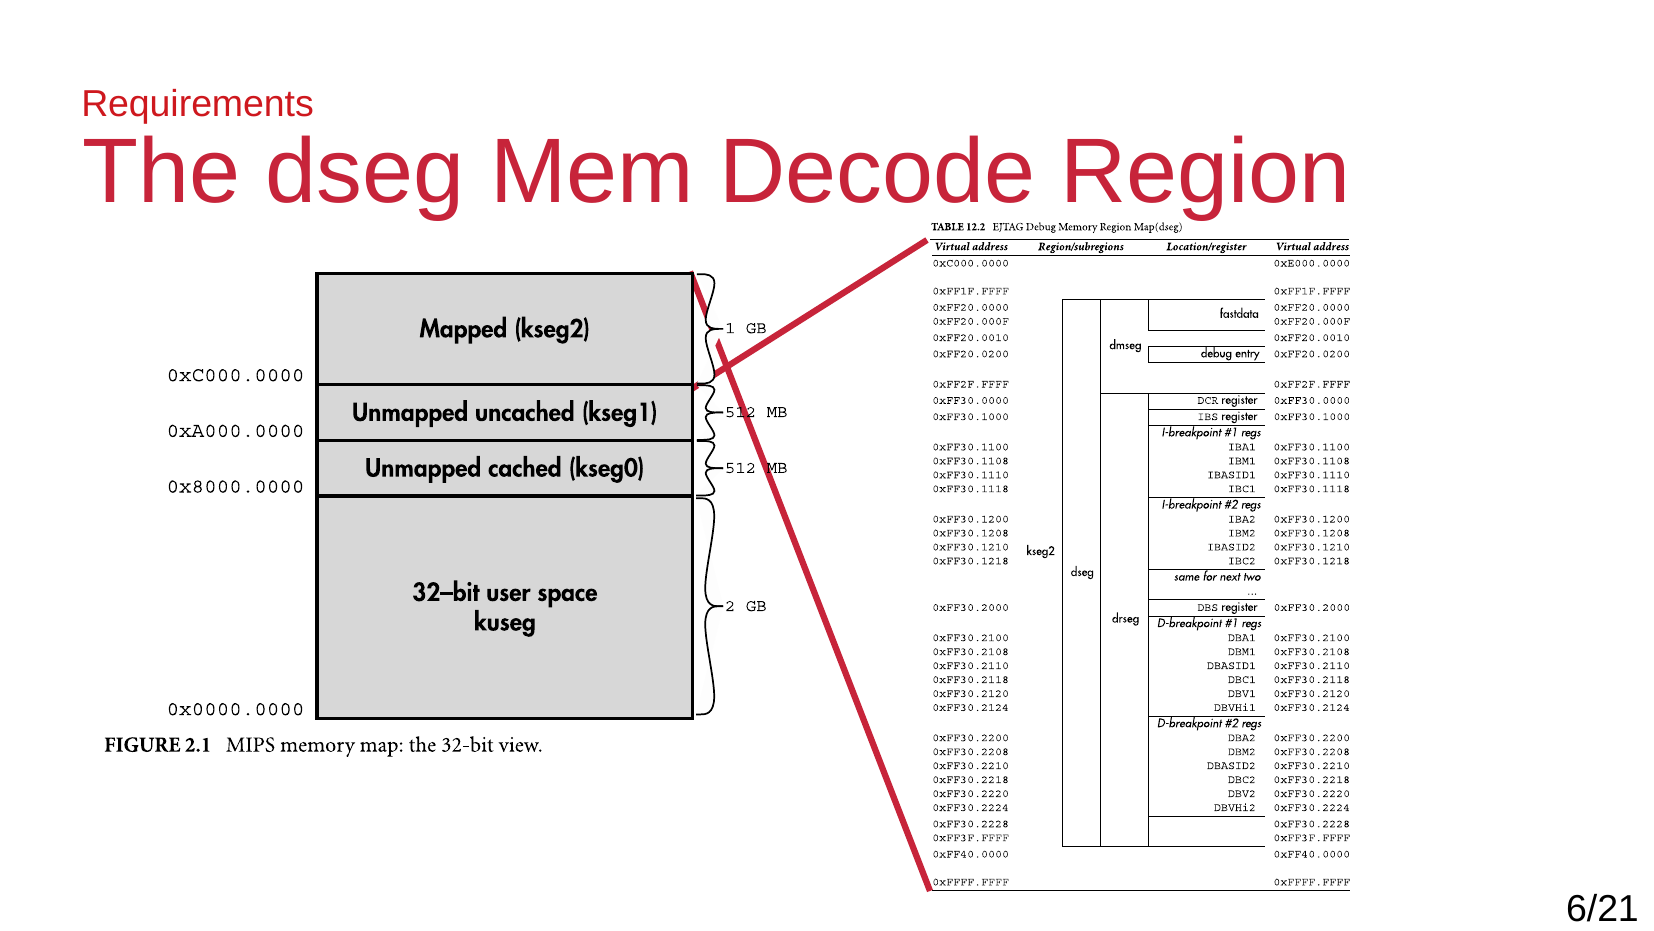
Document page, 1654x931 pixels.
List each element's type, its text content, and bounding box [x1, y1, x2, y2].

title The dseg Mem Decode Region [82, 92, 1571, 249]
picture [930, 222, 1351, 891]
picture [104, 271, 787, 757]
text_box Requirements [66, 75, 329, 126]
